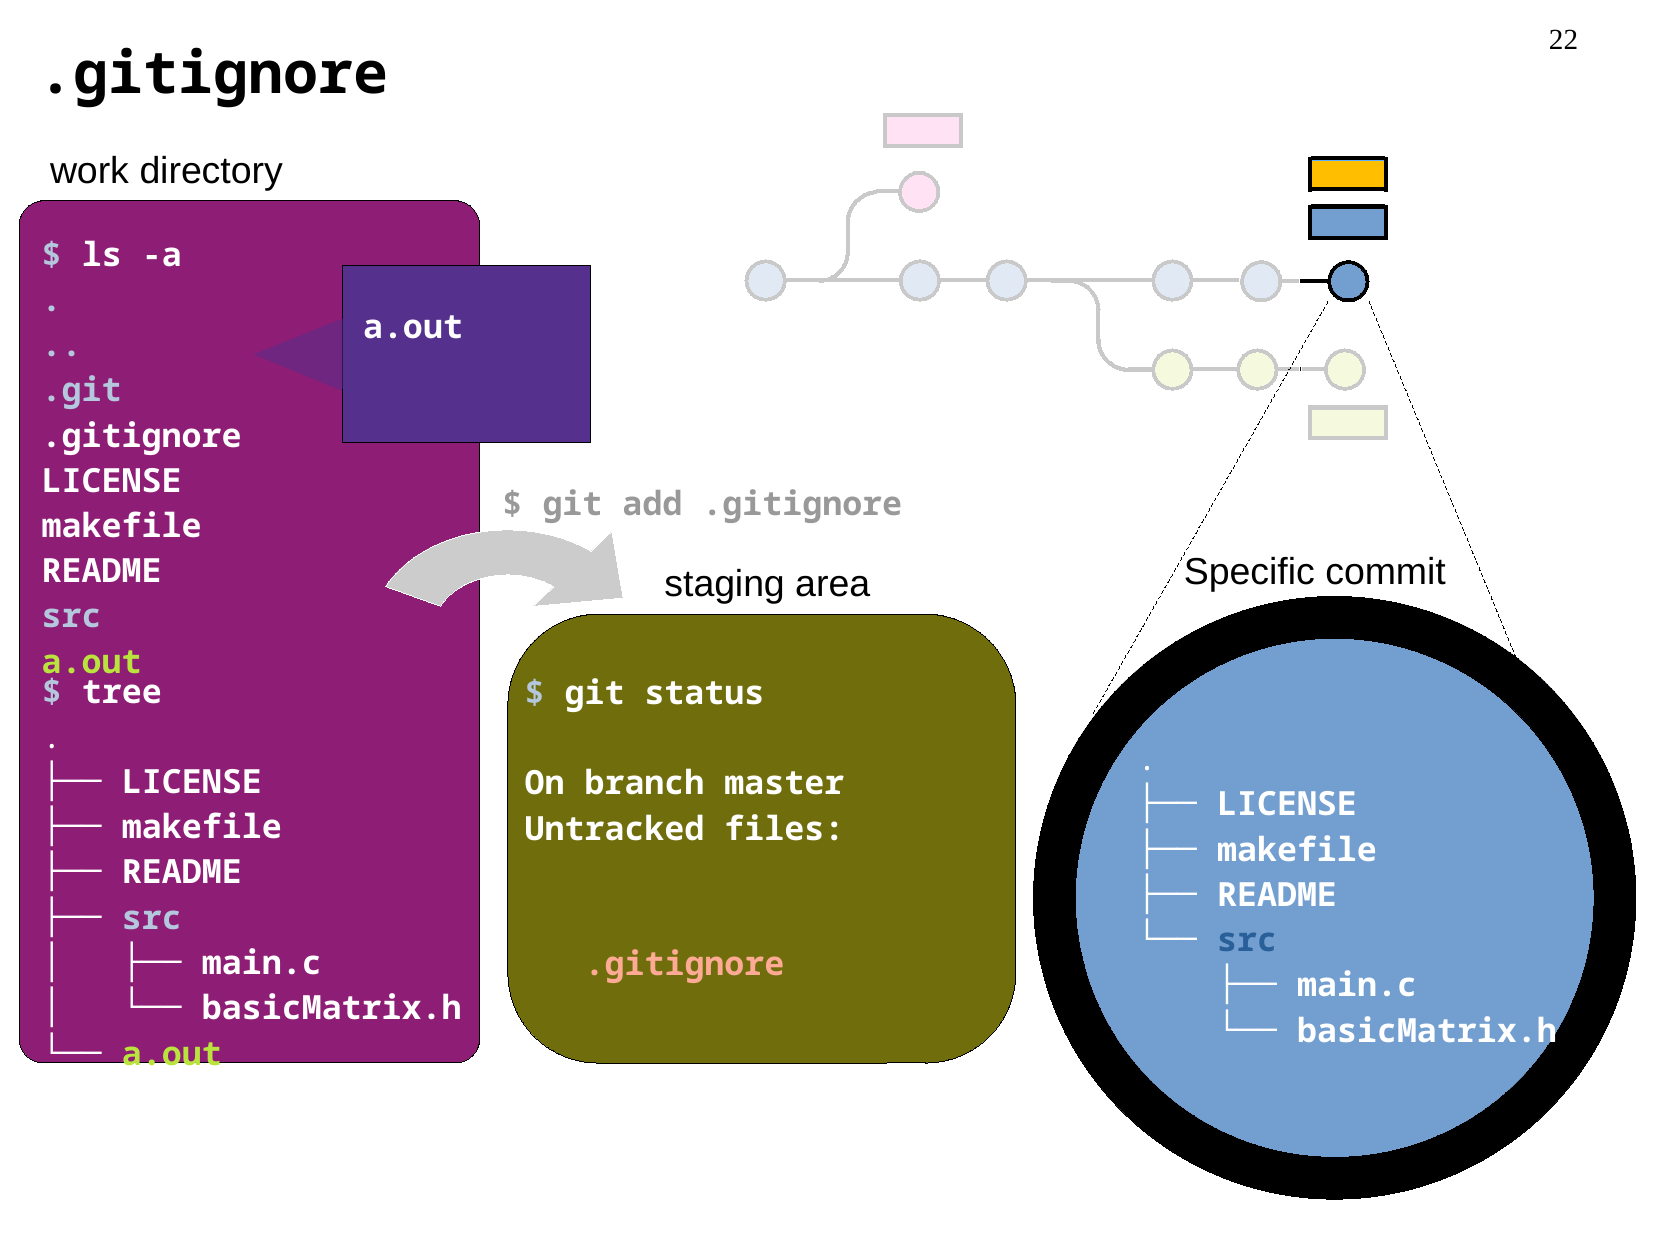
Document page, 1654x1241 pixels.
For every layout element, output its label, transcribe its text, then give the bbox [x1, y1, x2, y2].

text_box [19, 212, 27, 1057]
text_box $ ls -a . .. .git .gitignore LICENSE makefile README src a.out [26, 237, 508, 743]
text_box $ git add .gitignore [487, 472, 969, 542]
text_box [253, 265, 591, 443]
text_box [519, 614, 1005, 661]
text_box [1124, 638, 1545, 682]
text_box .gitignore [23, 23, 969, 237]
text_box [732, 106, 1451, 473]
text_box [1082, 684, 1122, 1112]
text_box [1171, 1151, 1498, 1200]
text_box a.out [348, 295, 526, 414]
text_box $ git status On branch master Untracked files: .gitignore [509, 661, 1082, 1105]
text_box [385, 531, 624, 607]
text_box $ tree . ├── LICENSE ├── makefile ├── README ├── src │ ├── main.c │ └── basicMatrix.h └── a.out [27, 660, 509, 1123]
text_box . ├── LICENSE ├── makefile ├── README └── src ├── main.c └── basicMatrix.h [1122, 682, 1625, 1151]
text_box [1308, 204, 1388, 240]
text_box [1625, 817, 1636, 979]
text_box [1308, 156, 1388, 192]
text_box Specific commit [1169, 543, 1488, 643]
text_box staging area [649, 555, 886, 612]
